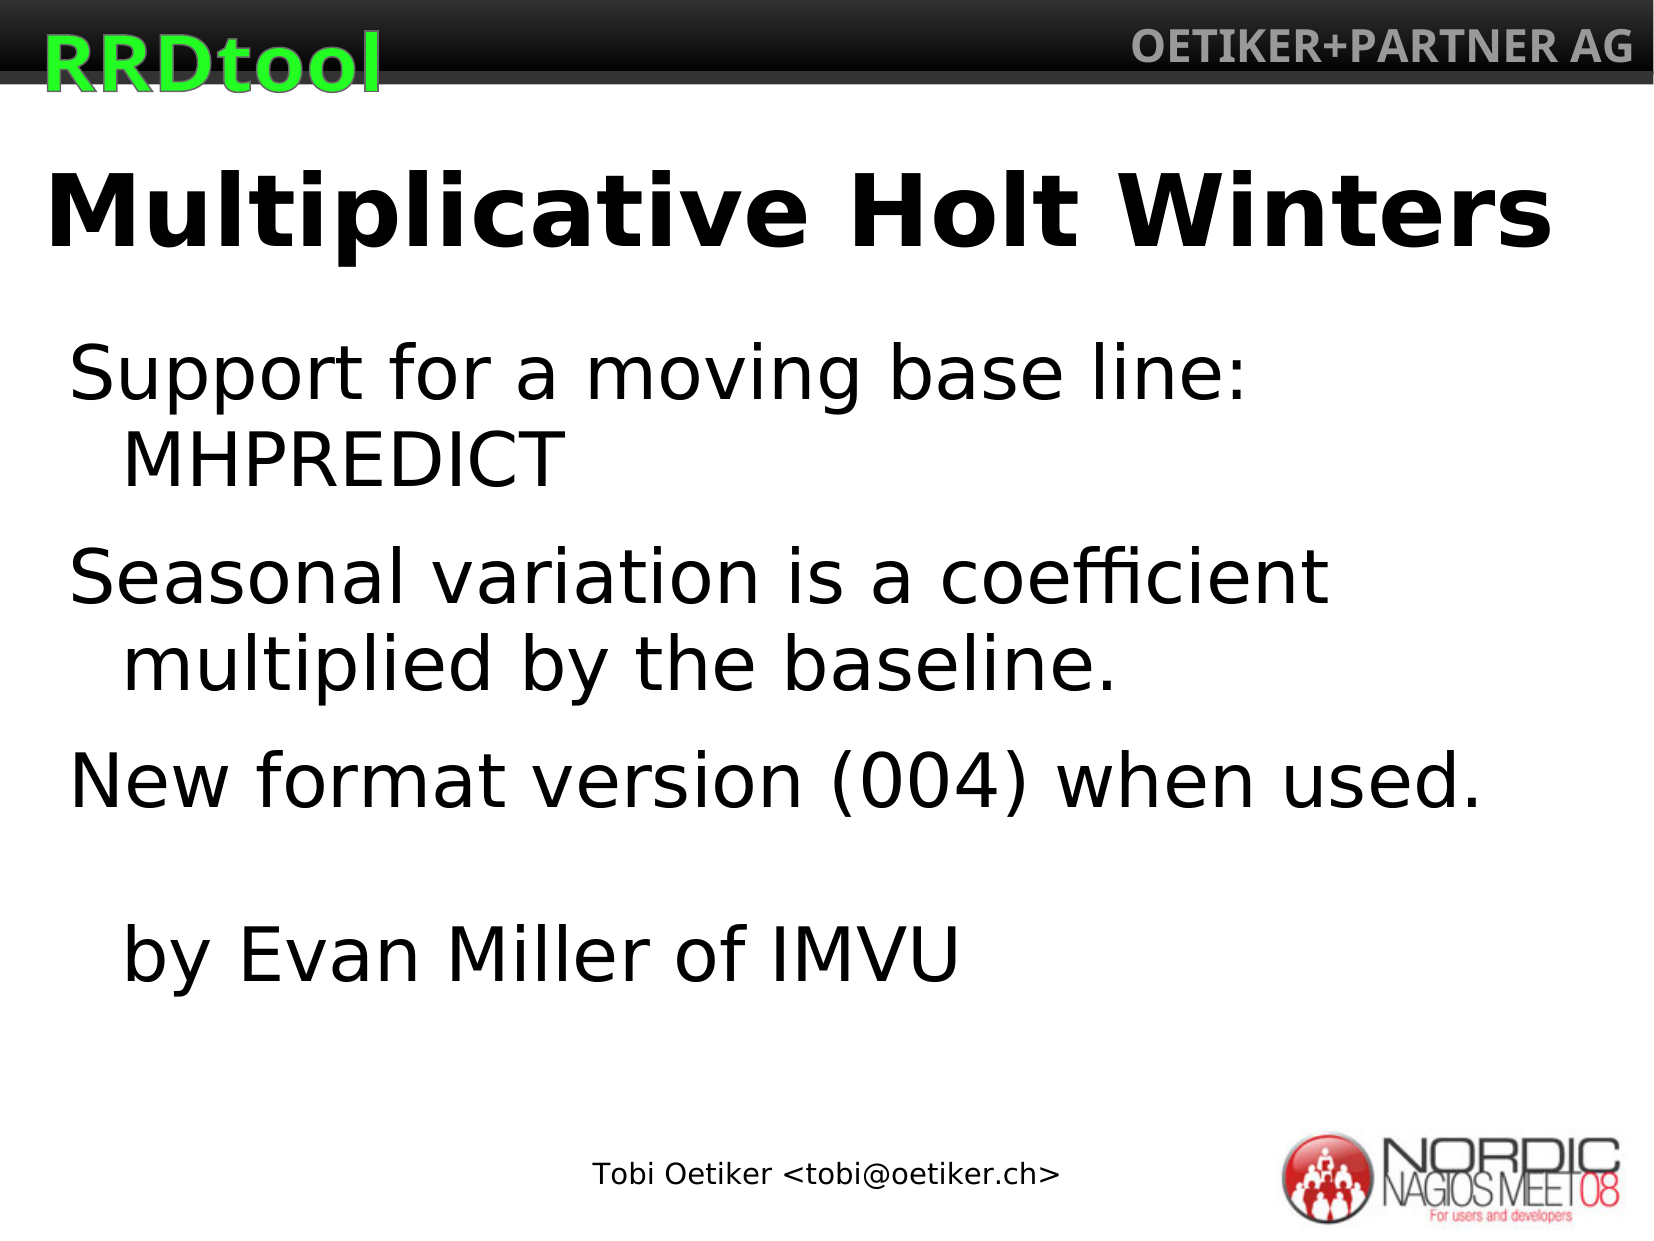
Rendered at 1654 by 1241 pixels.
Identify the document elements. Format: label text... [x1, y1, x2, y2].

list Support for a moving base line: MHPREDICT Seasonal variation is a coefficient multiplied by the baseline. New format version (004) when used. by Evan Miller of IMVU [50, 329, 1571, 1099]
picture [1262, 1116, 1654, 1241]
title Multiplicative Holt Winters [43, 144, 1582, 280]
